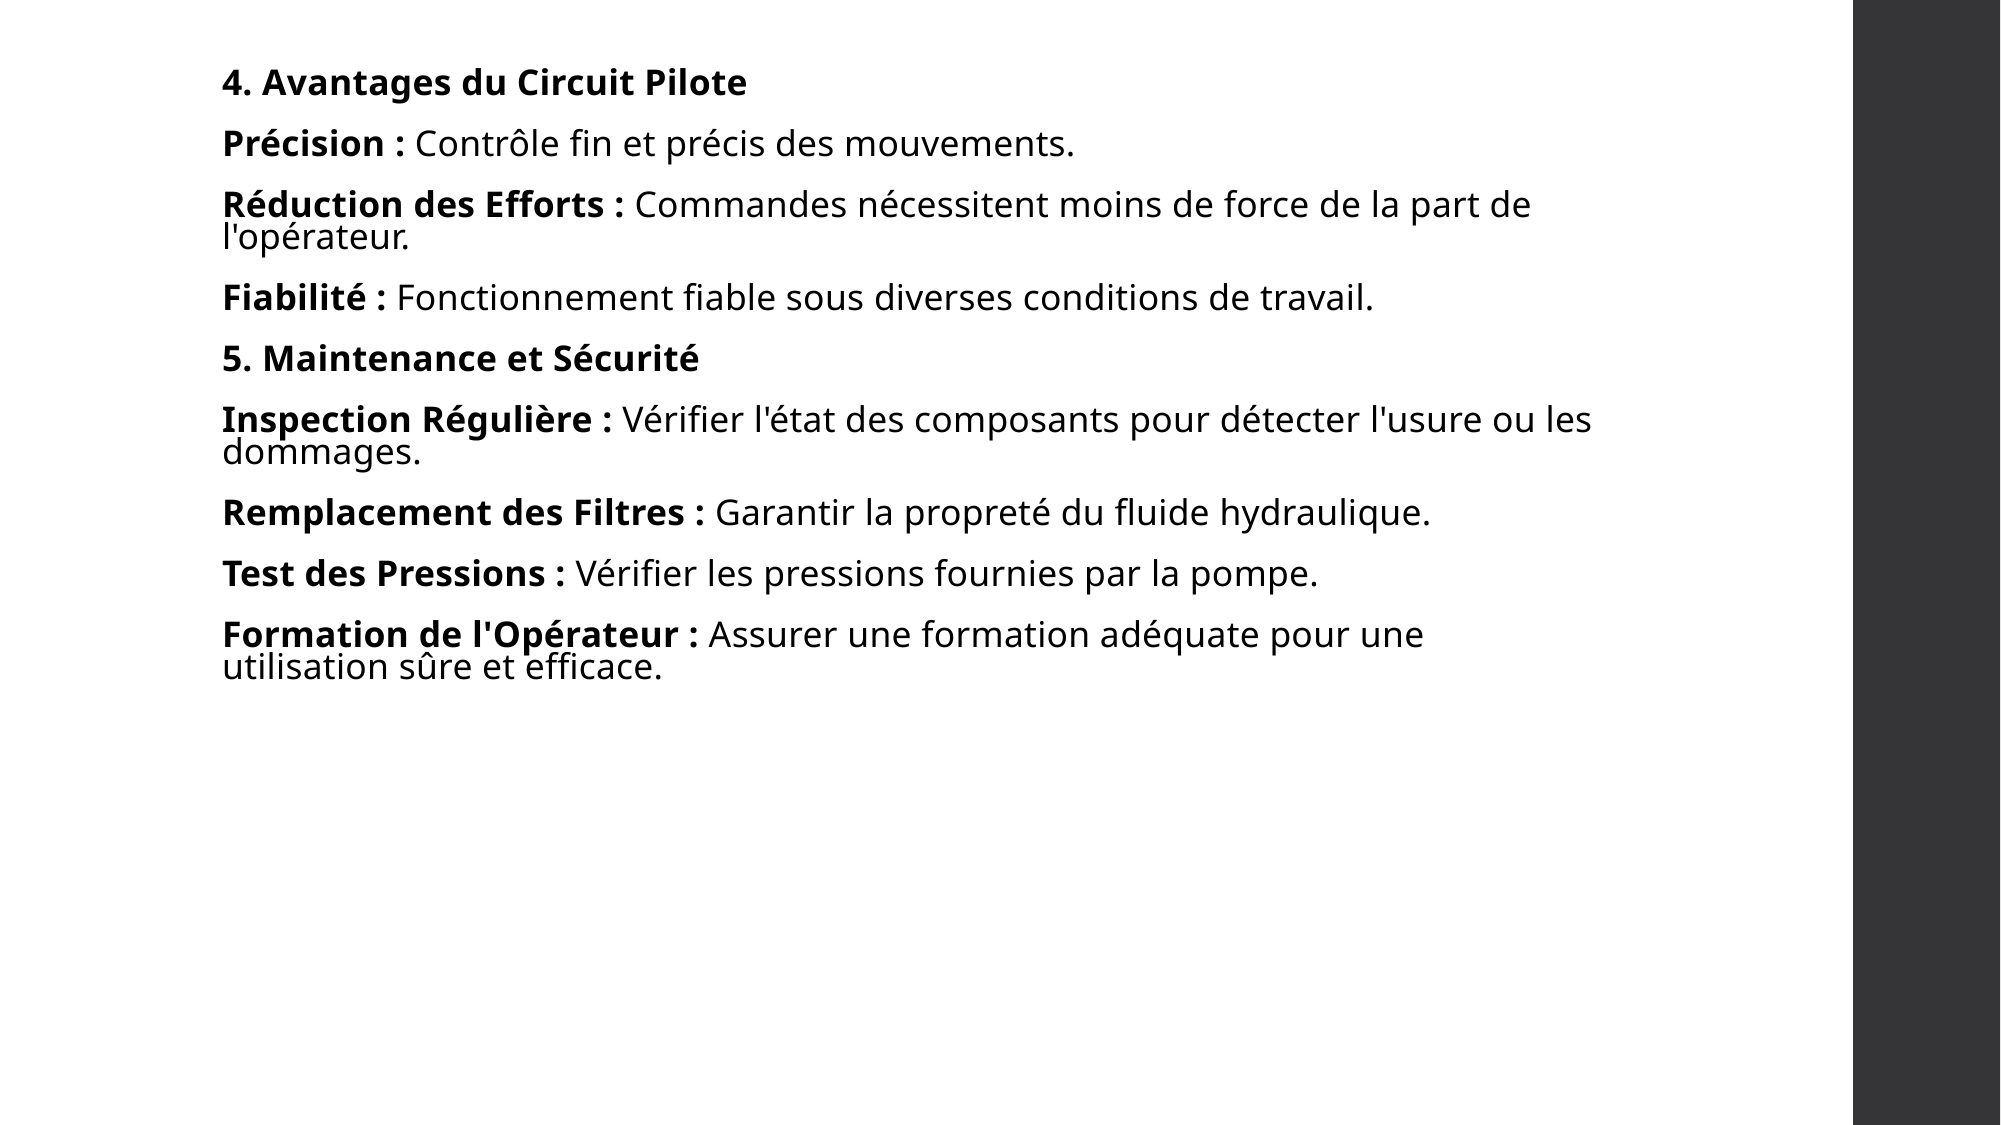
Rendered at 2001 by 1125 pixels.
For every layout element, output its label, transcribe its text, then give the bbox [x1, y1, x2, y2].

list 4. Avantages du Circuit Pilote Précision : Contrôle fin et précis des mouvements. Réduction des Efforts : Commandes nécessitent moins de force de la part de l'opérateur. Fiabilité : Fonctionnement fiable sous diverses conditions de travail. 5. Maintenance et Sécurité Inspection Régulière : Vérifier l'état des composants pour détecter l'usure ou les dommages. Remplacement des Filtres : Garantir la propreté du fluide hydraulique. Test des Pressions : Vérifier les pressions fournies par la pompe. Formation de l'Opérateur : Assurer une formation adéquate pour une utilisation sûre et efficace. [206, 62, 1617, 777]
